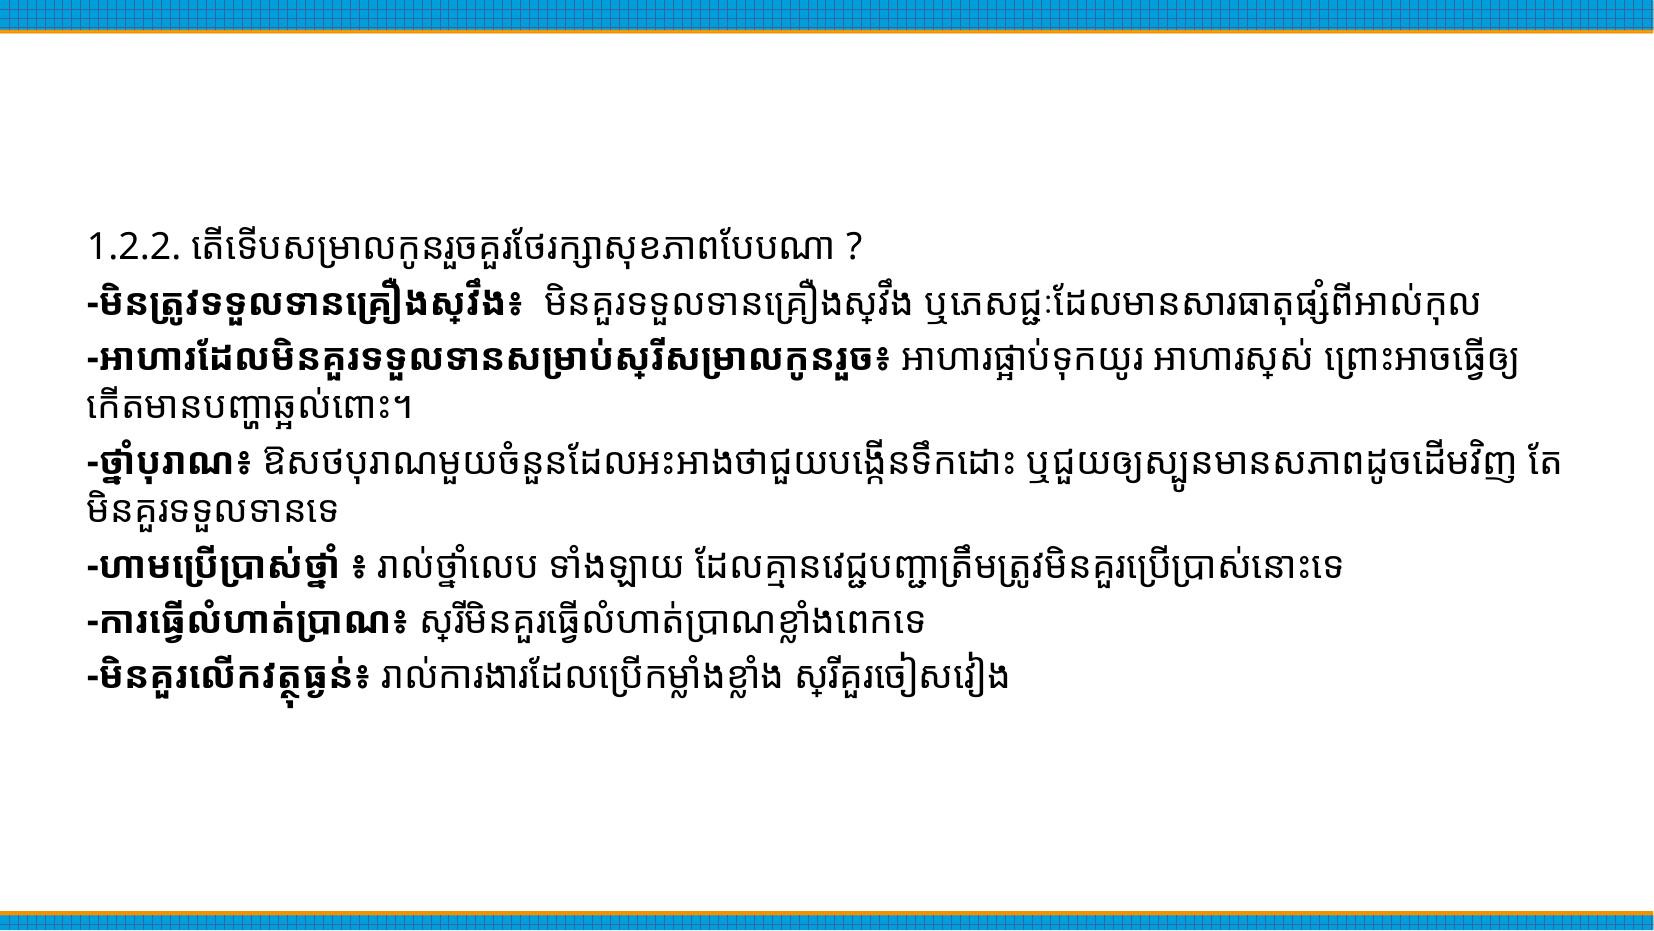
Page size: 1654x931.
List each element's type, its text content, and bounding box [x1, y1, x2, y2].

text_box 1.2.2. តើទើប​សម្រាលកូន​រួច​គួរ​ថែរក្សា​សុខភាព​បែប​ណា ? -​មិន​ត្រូវ​ទទួលទាន​គ្រឿង​ស្រវឹង​៖ មិន​គួរ​ទទួលទាន​គ្រឿង​ស្រវឹង ឬ​ភេសជ្ជៈ​ដែល​មាន​សារធាតុ​ផ្សំ​ពី​អាល់កុល​ -​អាហារ​ដែល​មិន​គួរ​ទទួលទាន​សម្រាប់​ស្ត្រី​សម្រាលកូន​រួច​៖ អាហារ​ផ្អាប់​ទុក​យូរ អាហារ​ស្រស់ ព្រោះ​អាច​ធ្វើ​ឲ្យ​កើត​មាន​បញ្ហា​ឆ្អល់ពោះ​។ -​ថ្នាំបុរាណ​៖ ឱសថ​បុរាណ​មួយ​ចំនួន​ដែល​អះអាង​ថា​ជួយ​បង្កើន​ទឹកដោះ ឬ​ជួយ​ឲ្យ​ស្បូន​មាន​សភាព​ដូច​ដើម​វិញ តែ​មិន​គួរ​ទទួលទាន​ទេ -​ហាម​ប្រើប្រាស់​ថ្នាំ ៖ រាល់​ថ្នាំលេប ទាំងឡាយ ដែល​គ្មាន​វេជ្ជបញ្ជា​ត្រឹមត្រូវ​មិន​គួរ​ប្រើប្រាស់​នោះ​ទេ -​ការ​ធ្វើ​លំ​ហាត់ប្រាណ​៖ ស្ត្រី​មិន​គួរ​ធ្វើ​លំ​ហាត់ប្រាណ​ខ្លាំង​ពេក​ទេ​ -​មិន​គួរ​លើក​វត្ថុ​ធ្ងន់​៖ រាល់​ការងារ​ដែល​ប្រើ​កម្លាំង​ខ្លាំង ស្ត្រី​គួរ​ចៀសវៀង [80, 116, 1581, 807]
